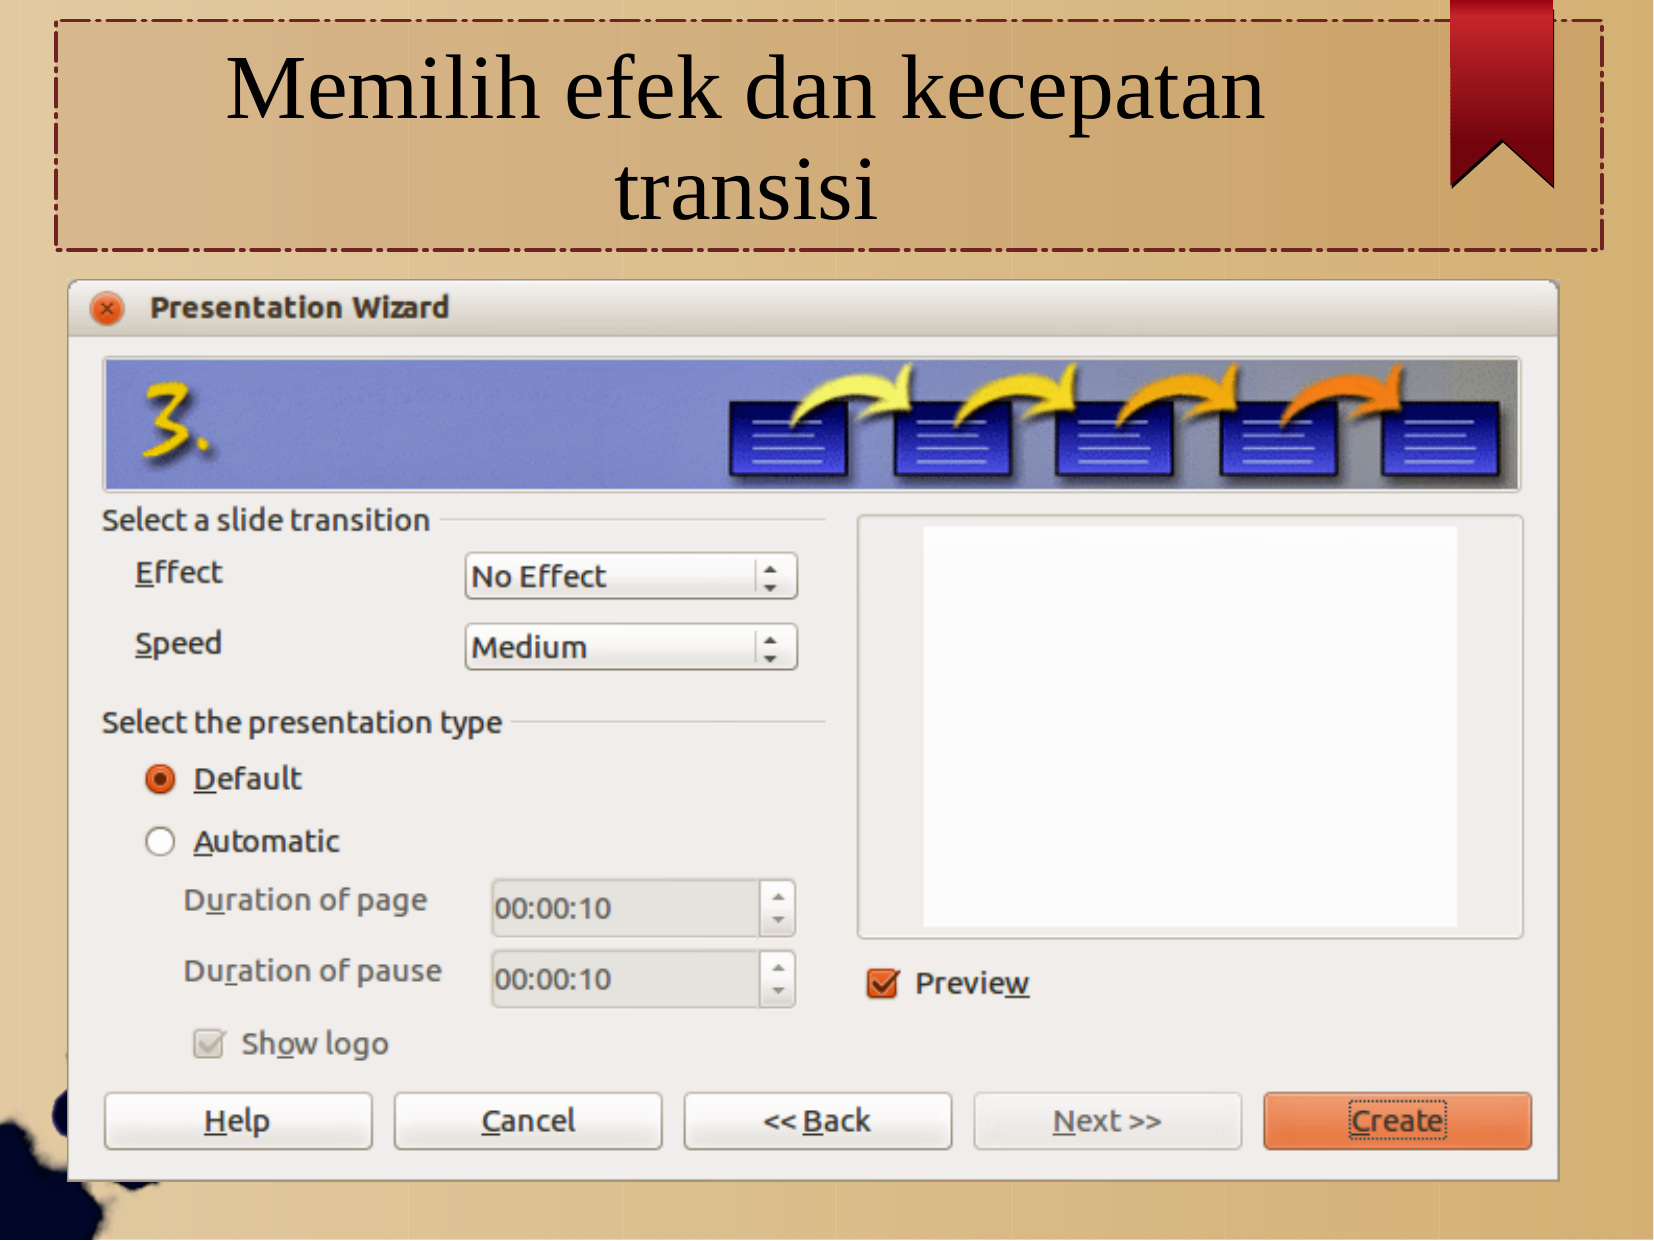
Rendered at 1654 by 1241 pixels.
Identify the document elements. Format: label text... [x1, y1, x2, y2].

title Memilih efek dan kecepatan transisi [82, 35, 1412, 240]
picture [67, 279, 1560, 1182]
